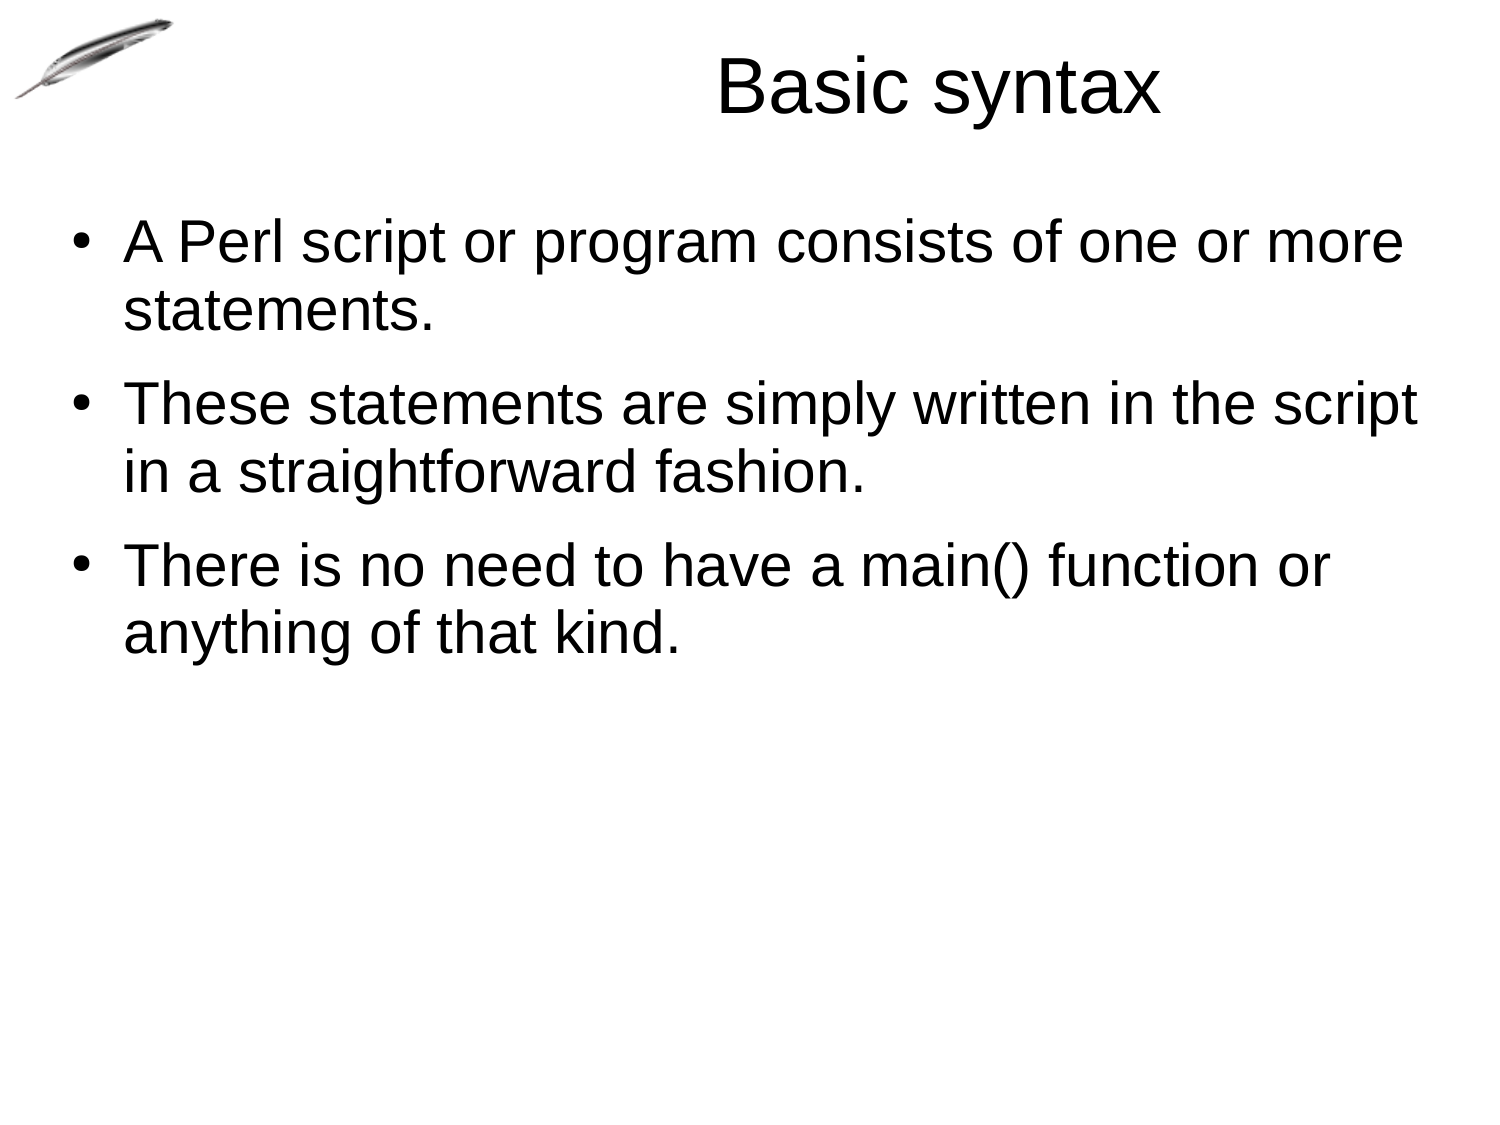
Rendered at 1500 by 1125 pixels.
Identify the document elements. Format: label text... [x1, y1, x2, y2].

title Basic syntax [419, 0, 1459, 176]
picture [11, 17, 179, 101]
list A Perl script or program consists of one or more statements. These statements are simply written in the script in a straightforward fashion. There is no need to have a main() function or anything of that kind. [53, 207, 1447, 1084]
